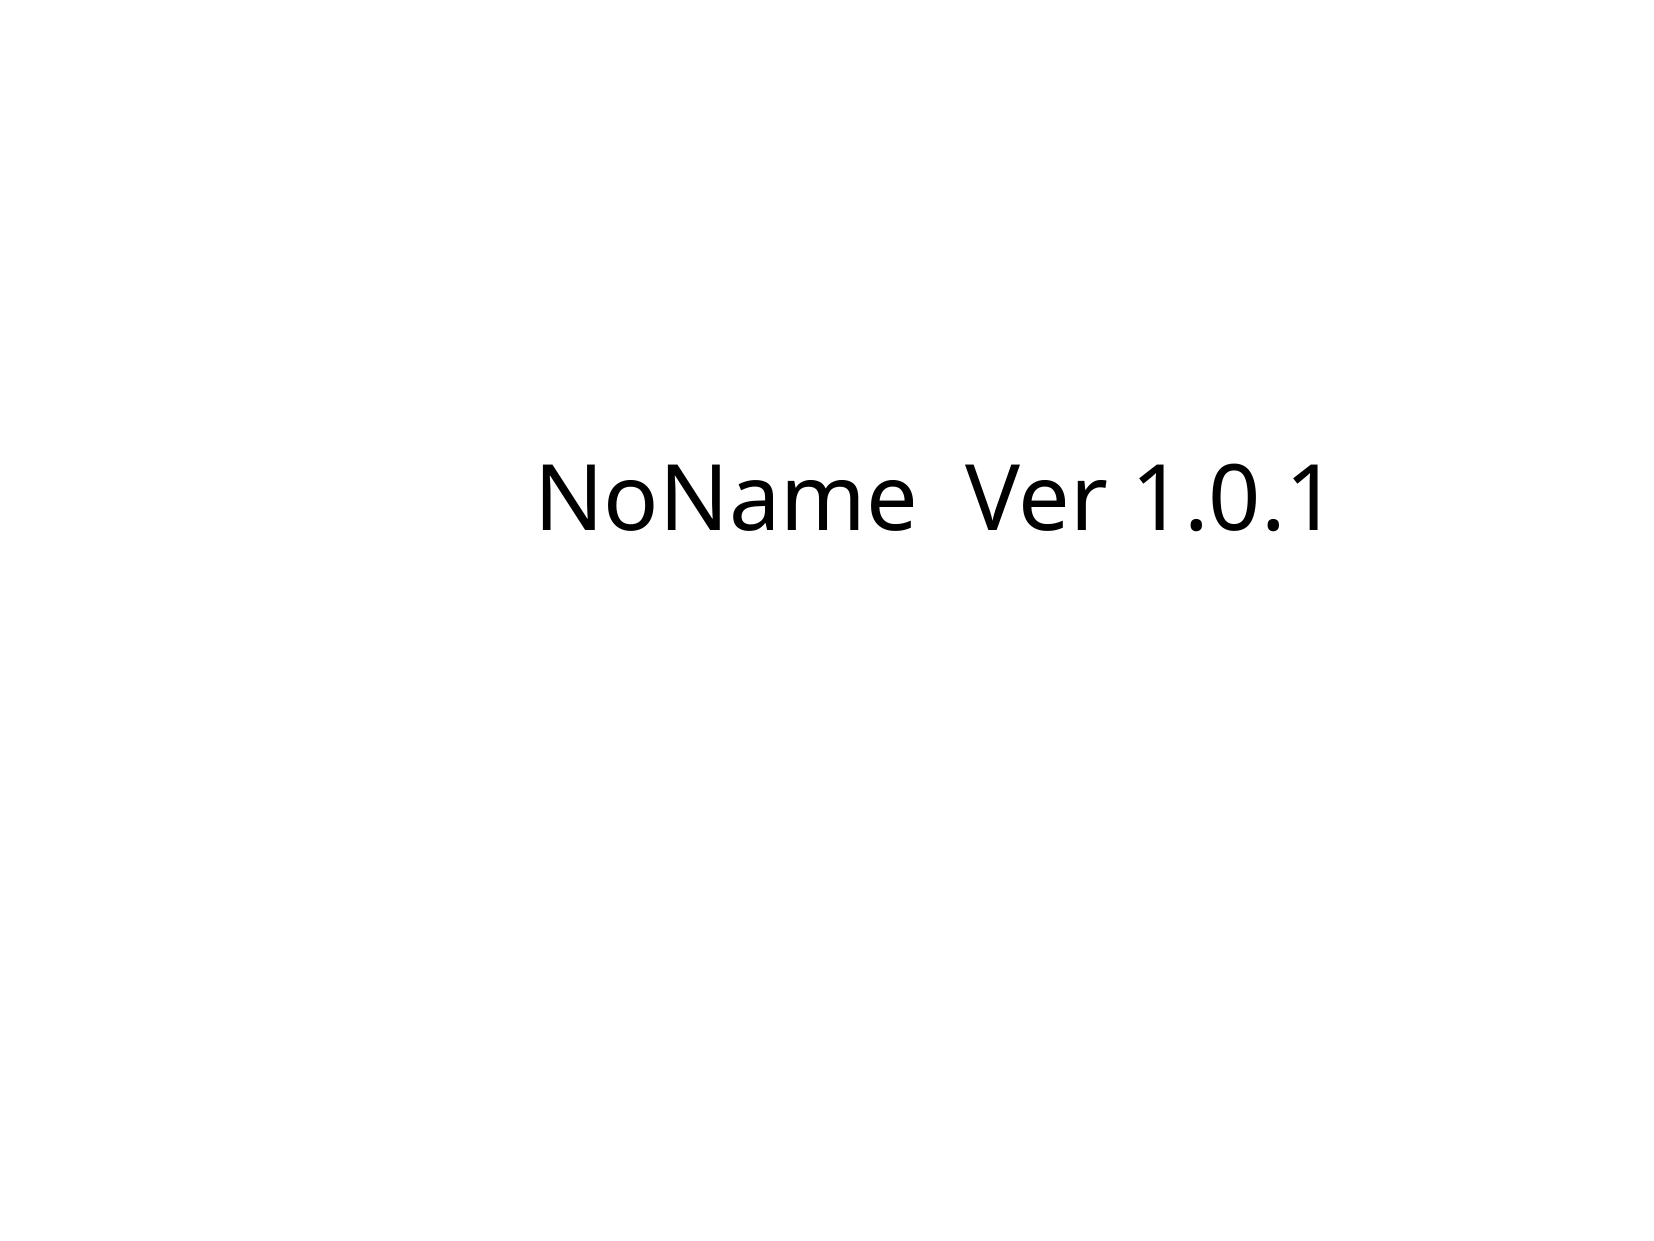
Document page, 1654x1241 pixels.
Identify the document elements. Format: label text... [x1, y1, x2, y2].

text_box NoName Ver 1.0.1 [519, 425, 1512, 674]
